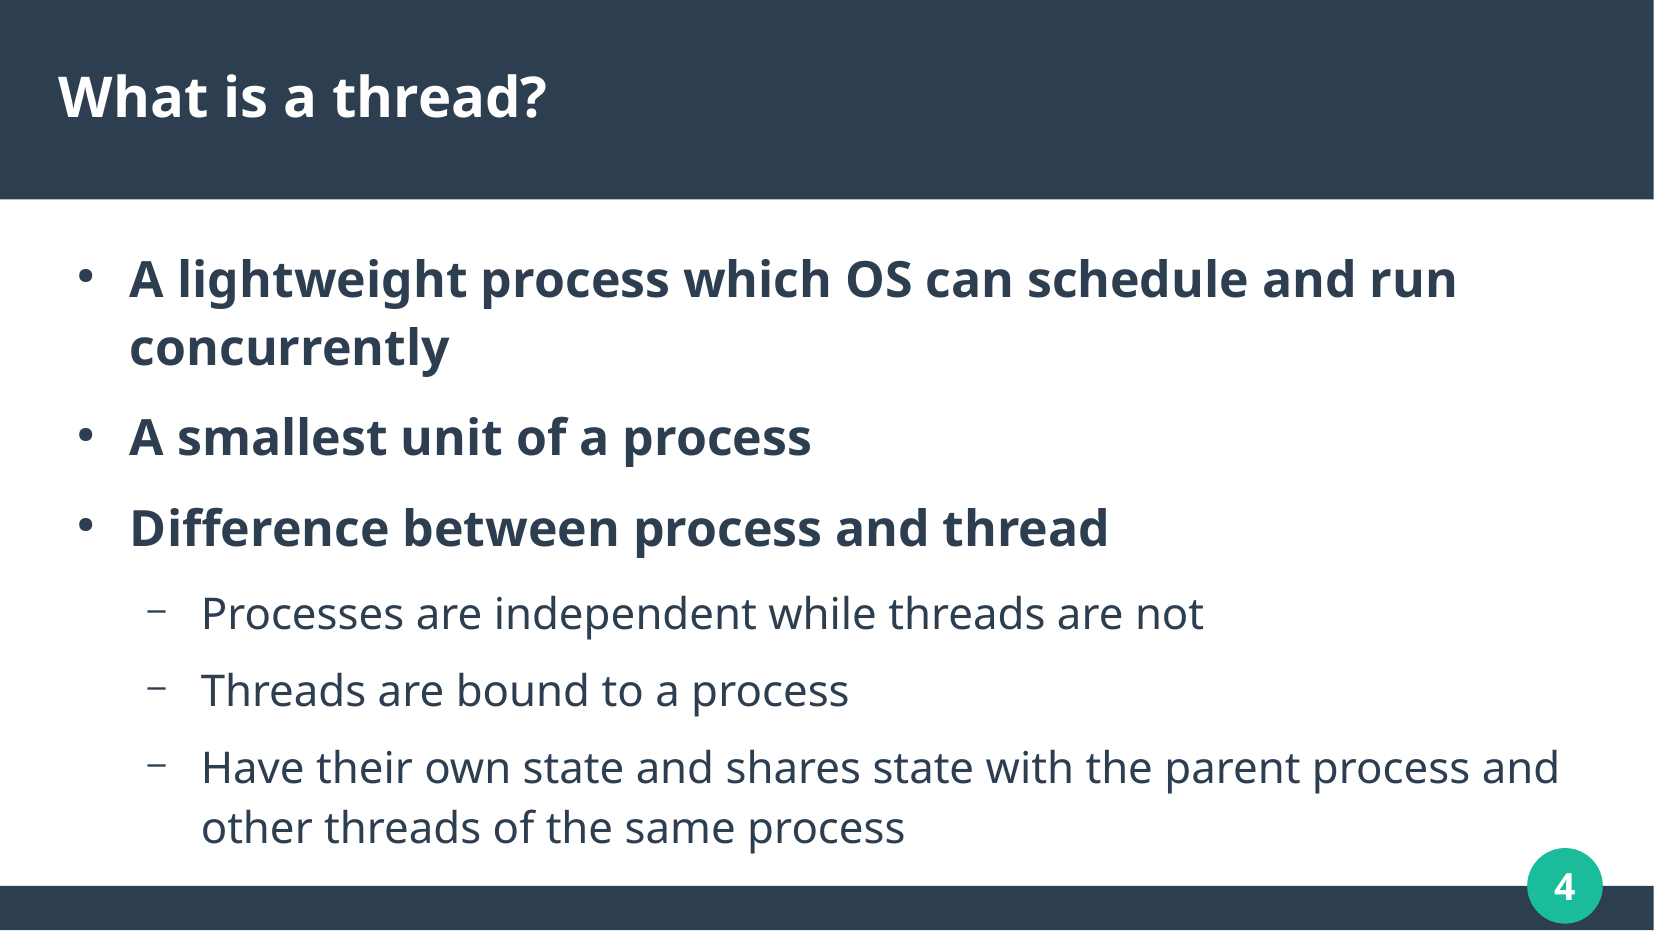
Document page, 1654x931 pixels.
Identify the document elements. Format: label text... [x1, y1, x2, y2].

list A lightweight process which OS can schedule and run concurrently A smallest unit of a process Difference between process and thread Processes are independent while threads are not Threads are bound to a process Have their own state and shares state with the parent process and other threads of the same process [59, 243, 1595, 864]
title What is a thread? [59, 37, 1595, 156]
